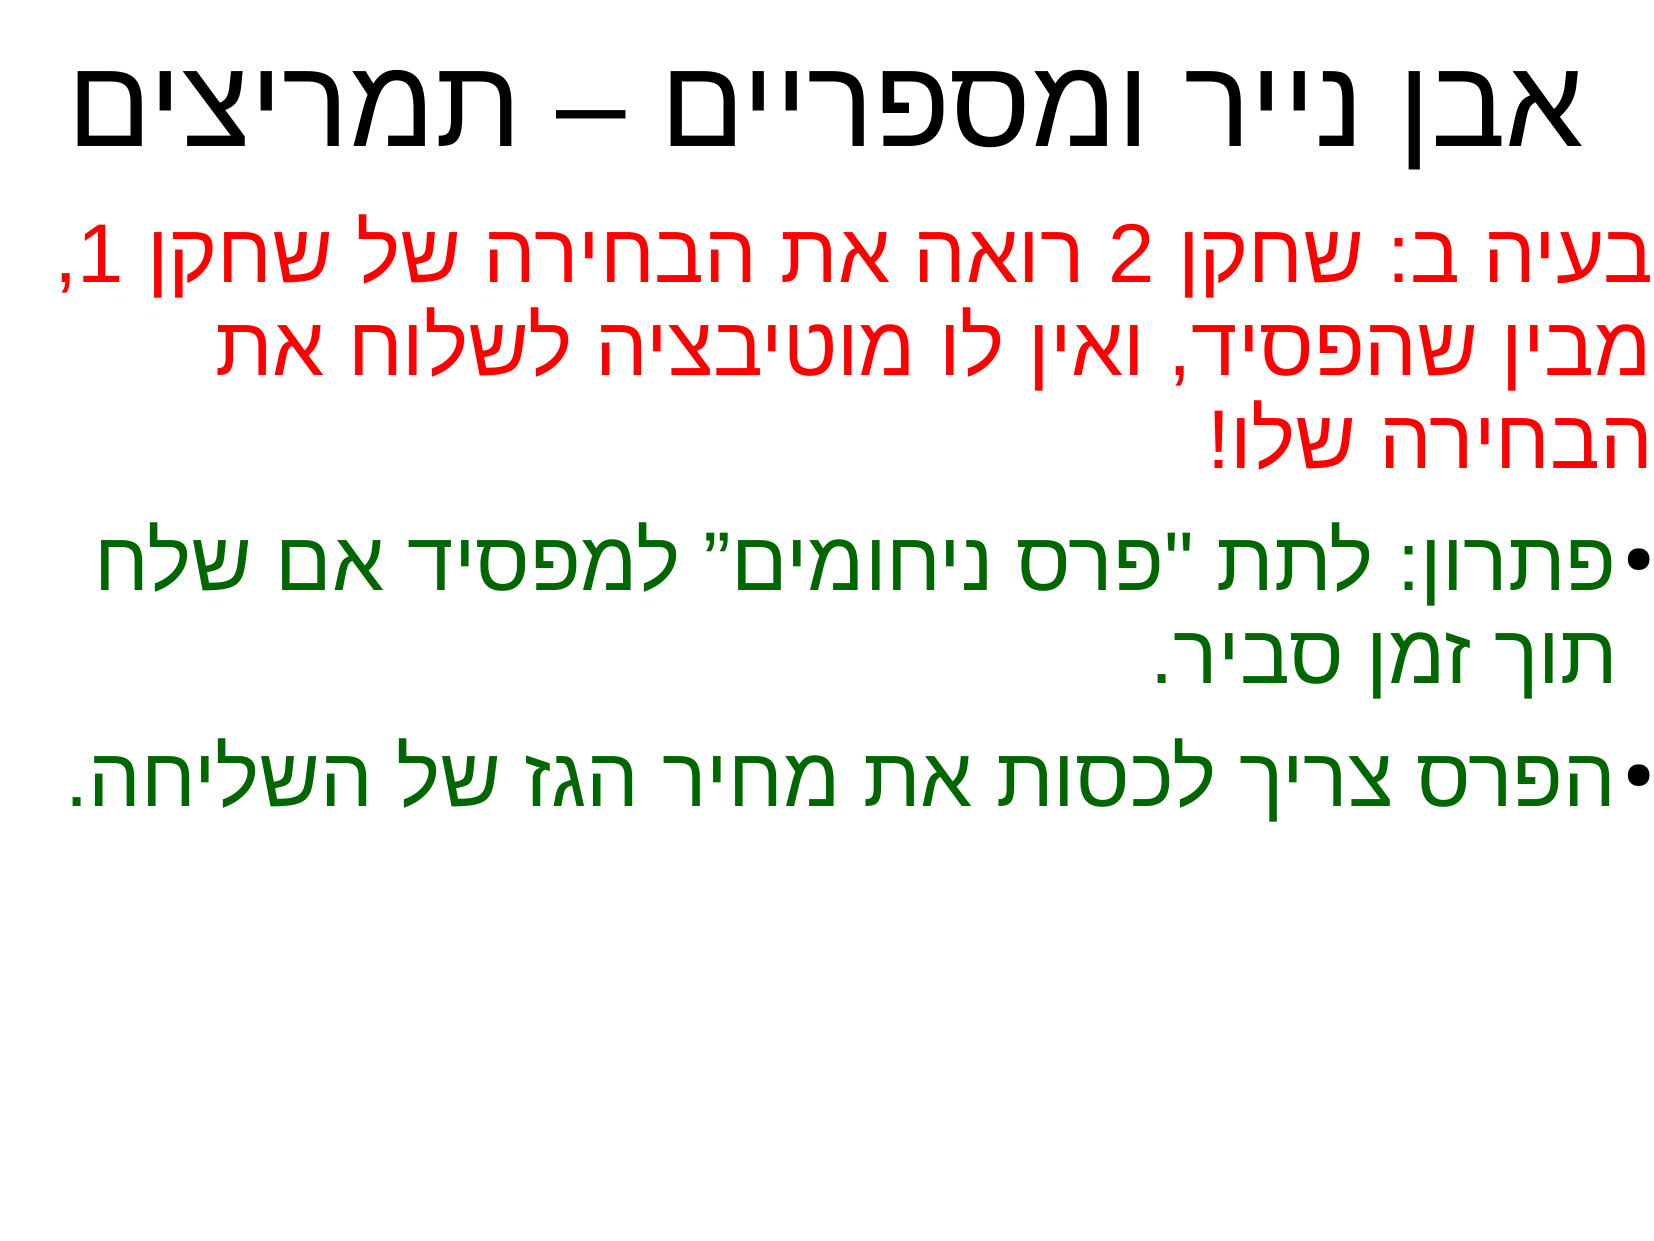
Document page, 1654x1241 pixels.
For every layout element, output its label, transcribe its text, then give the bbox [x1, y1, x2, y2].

title אבן נייר ומספריים – תמריצים [0, 0, 1654, 206]
list בעיה ב: שחקן 2 רואה את הבחירה של שחקן 1, מבין שהפסיד, ואין לו מוטיבציה לשלוח את הבחירה שלו! פתרון: לתת "פרס ניחומים” למפסיד אם שלח תוך זמן סביר. הפרס צריך לכסות את מחיר הגז של השליחה. [0, 206, 1654, 1241]
